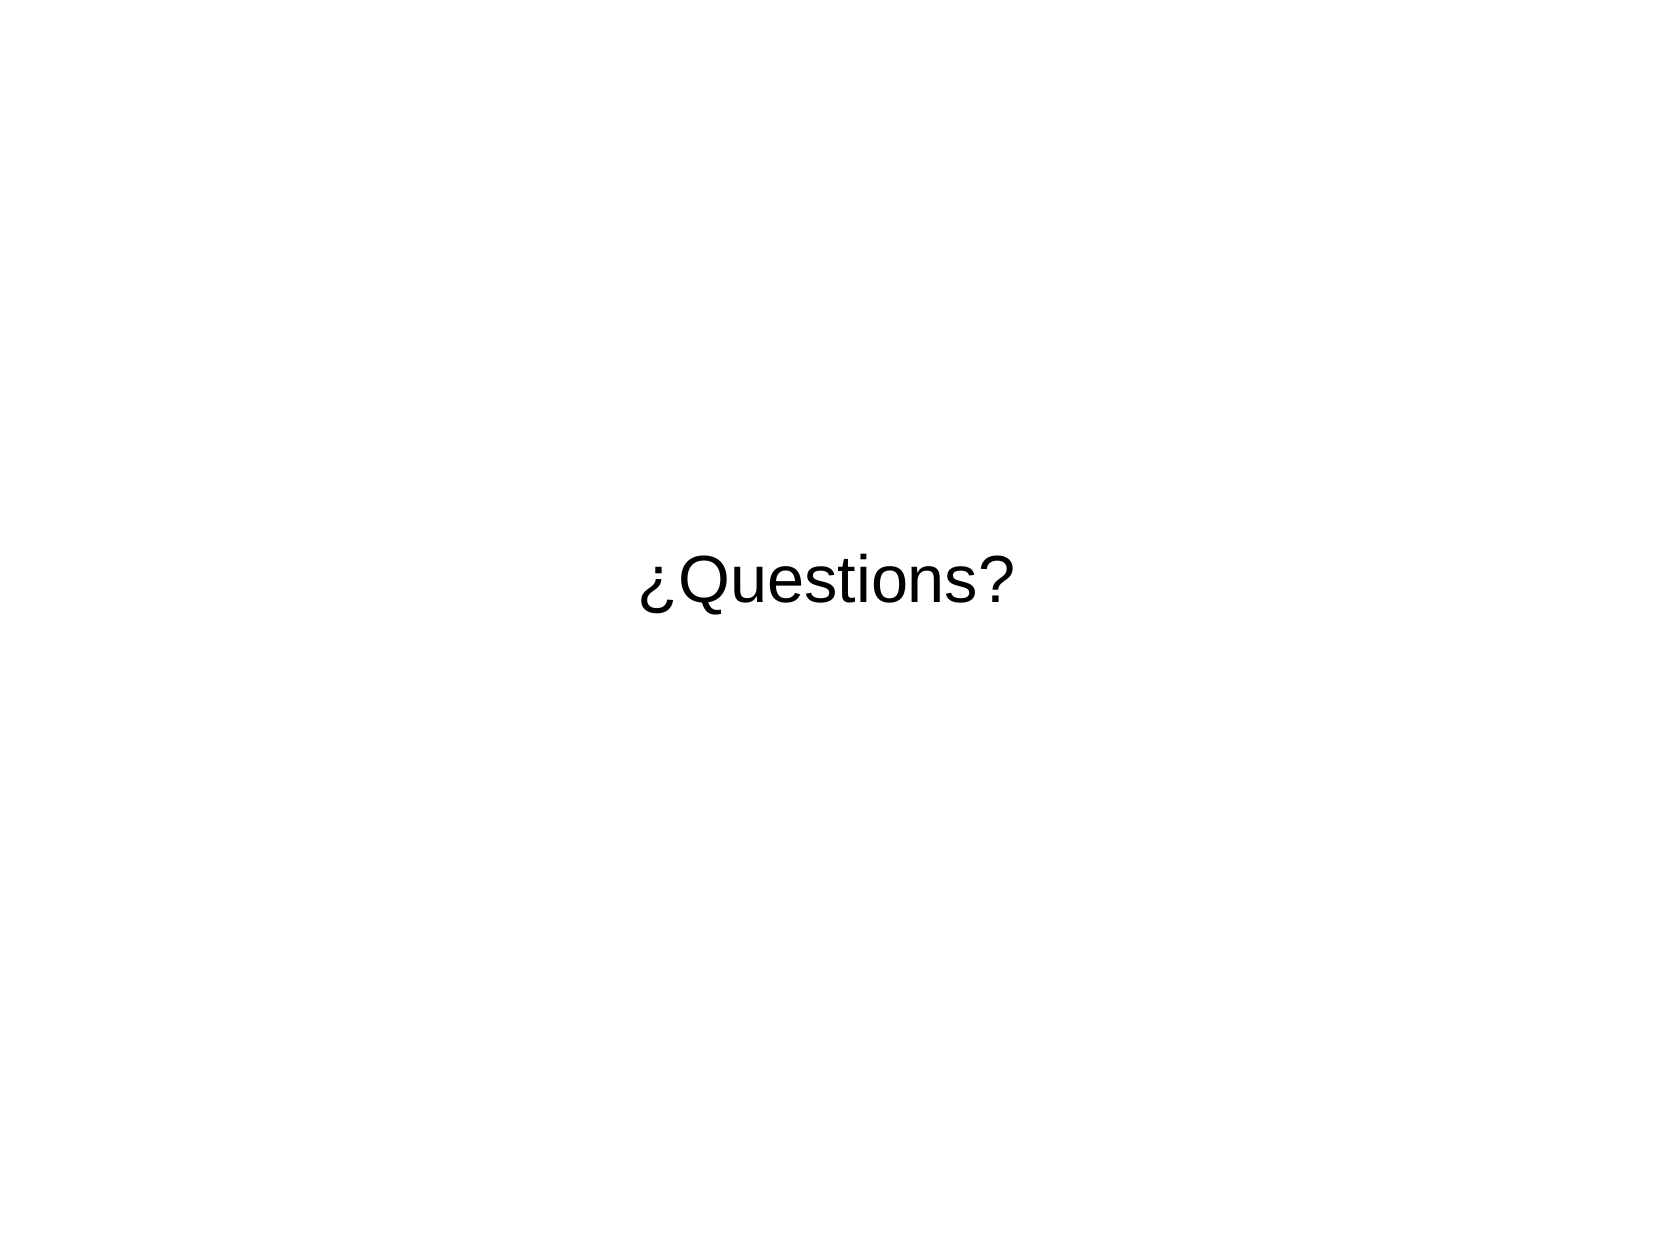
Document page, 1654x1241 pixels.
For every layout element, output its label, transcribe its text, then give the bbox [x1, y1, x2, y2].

subtitle ¿Questions? [82, 49, 1571, 1109]
